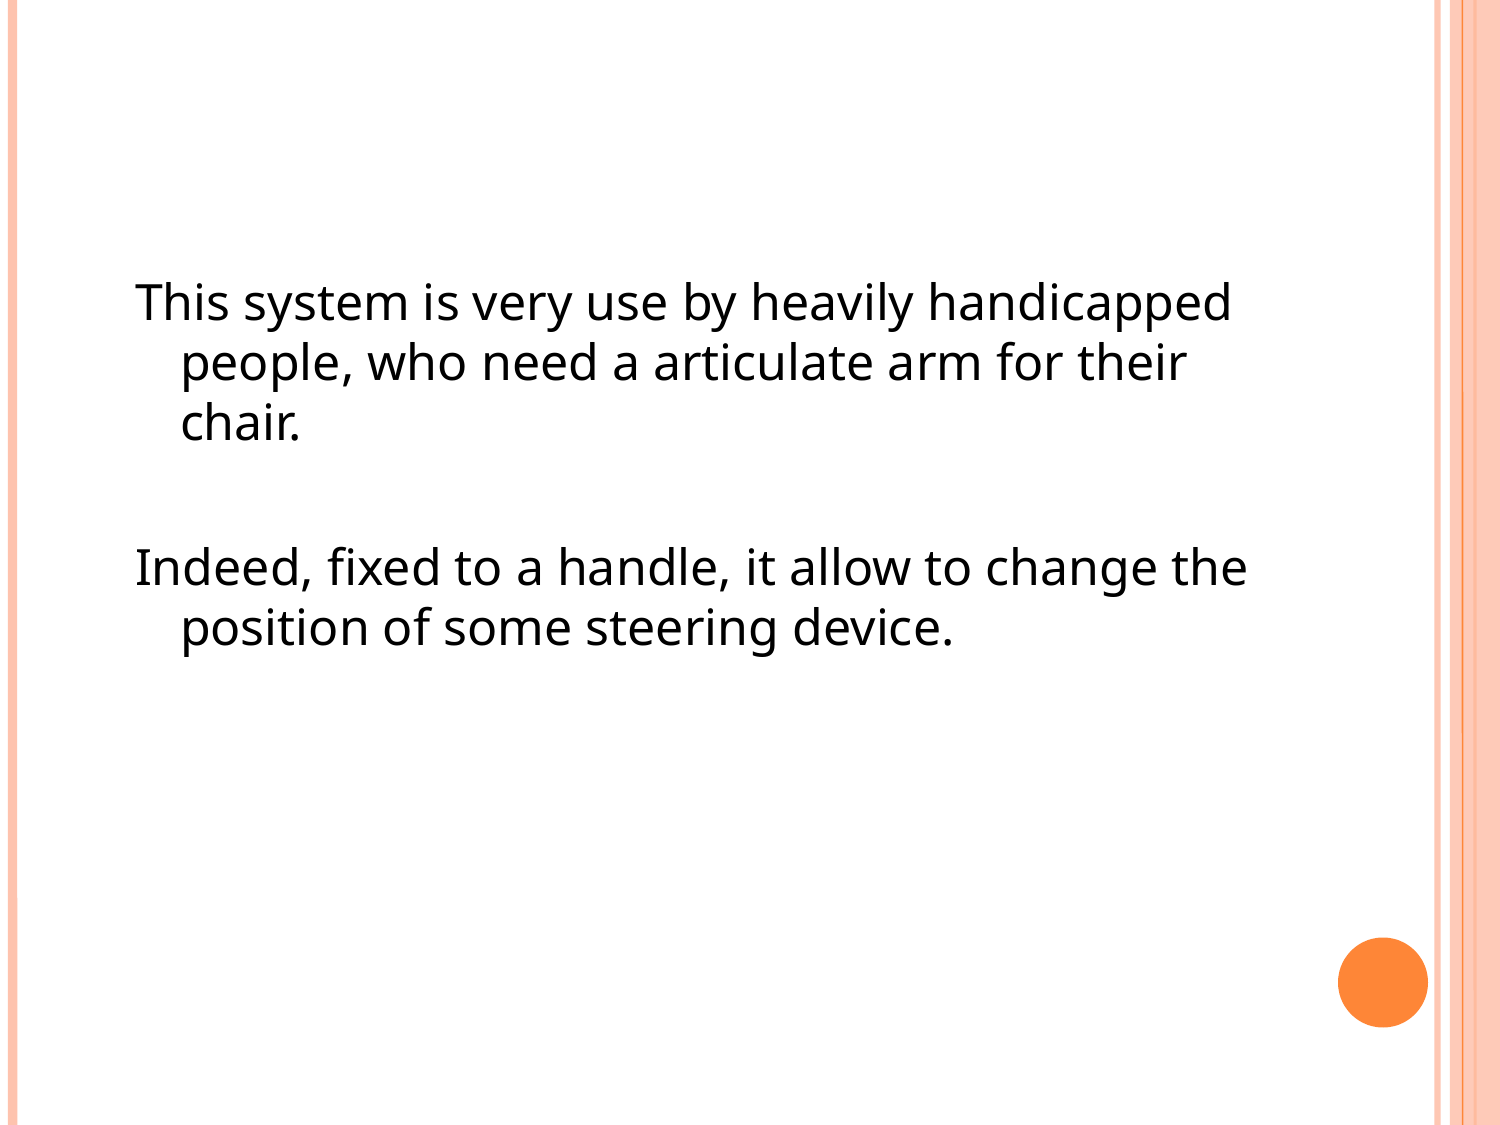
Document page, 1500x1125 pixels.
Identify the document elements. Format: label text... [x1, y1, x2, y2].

list This system is very use by heavily handicapped people, who need a articulate arm for their chair. Indeed, fixed to a handle, it allow to change the position of some steering device. [75, 262, 1300, 1062]
